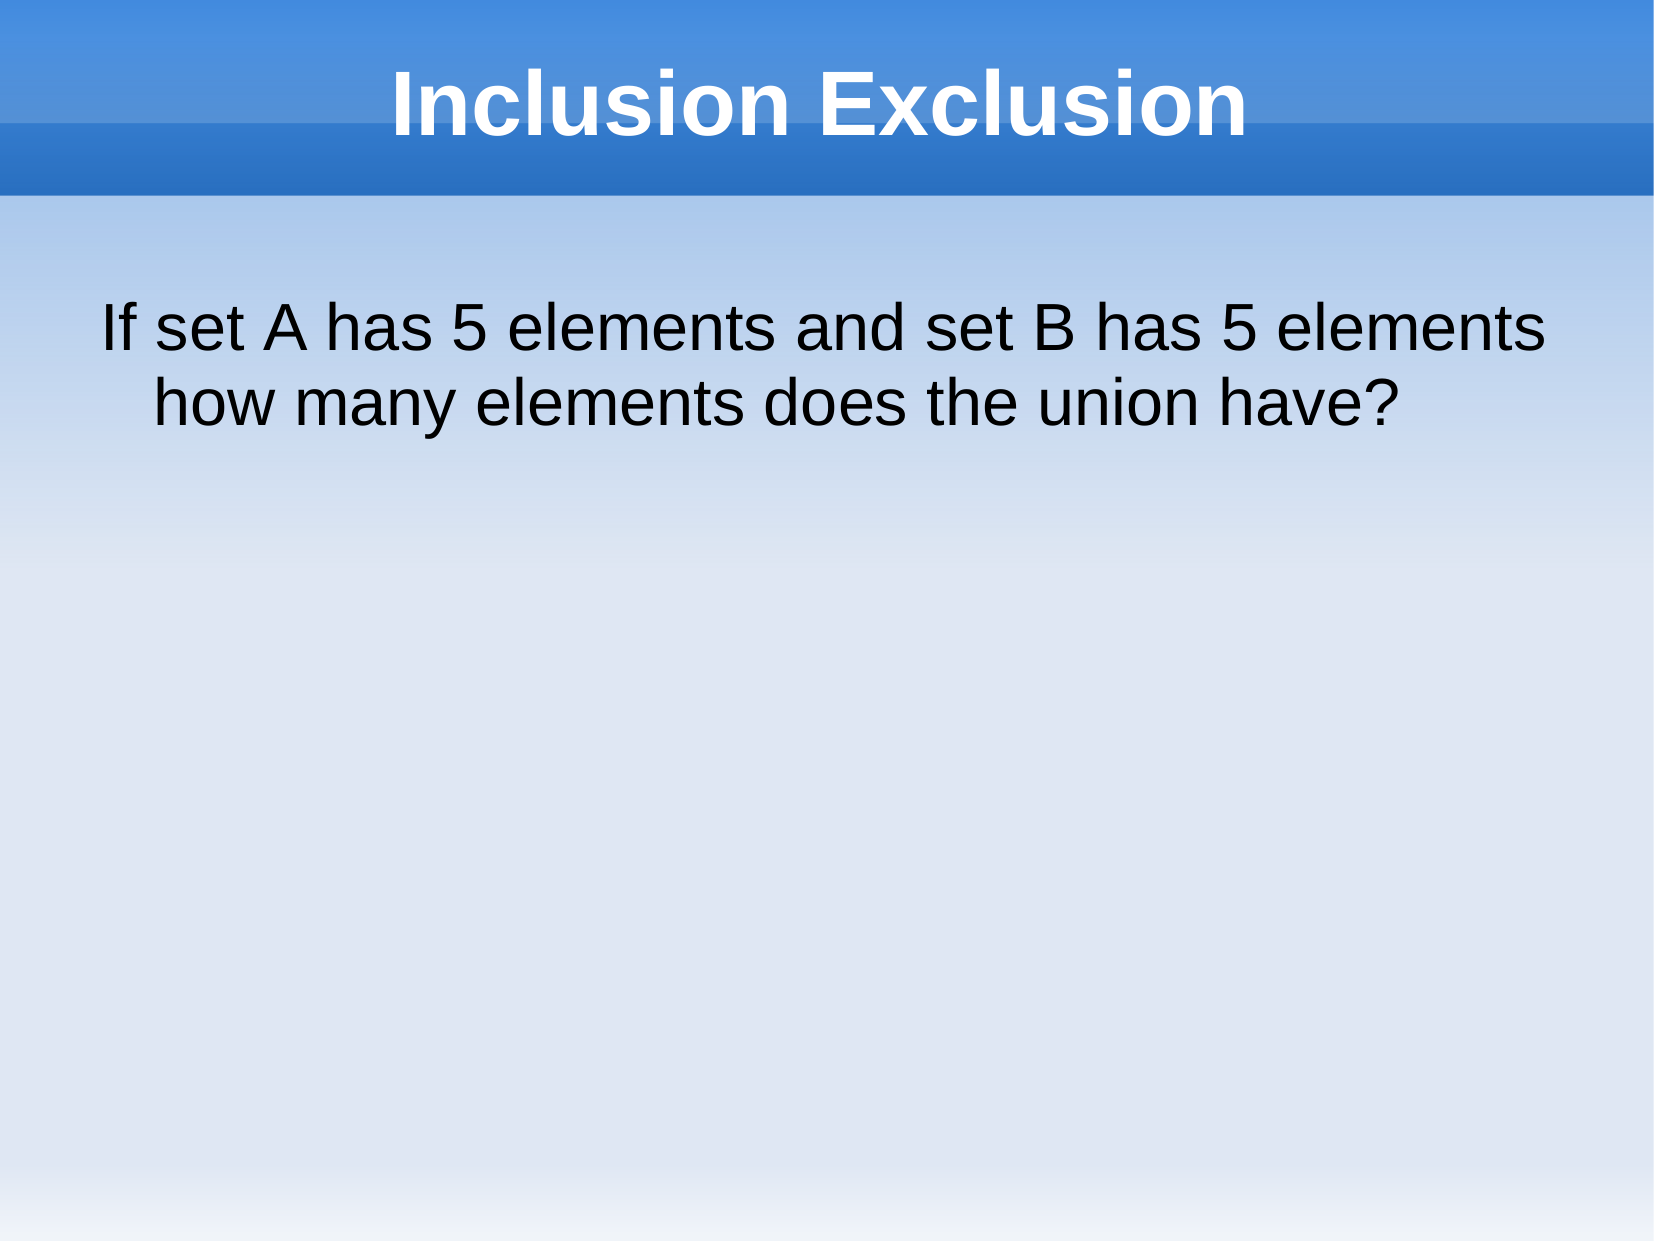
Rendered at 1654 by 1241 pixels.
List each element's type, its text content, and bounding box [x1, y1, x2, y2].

list If set A has 5 elements and set B has 5 elements how many elements does the union have? [82, 290, 1571, 1094]
title Inclusion Exclusion [76, 0, 1565, 208]
picture [0, 0, 1654, 1241]
